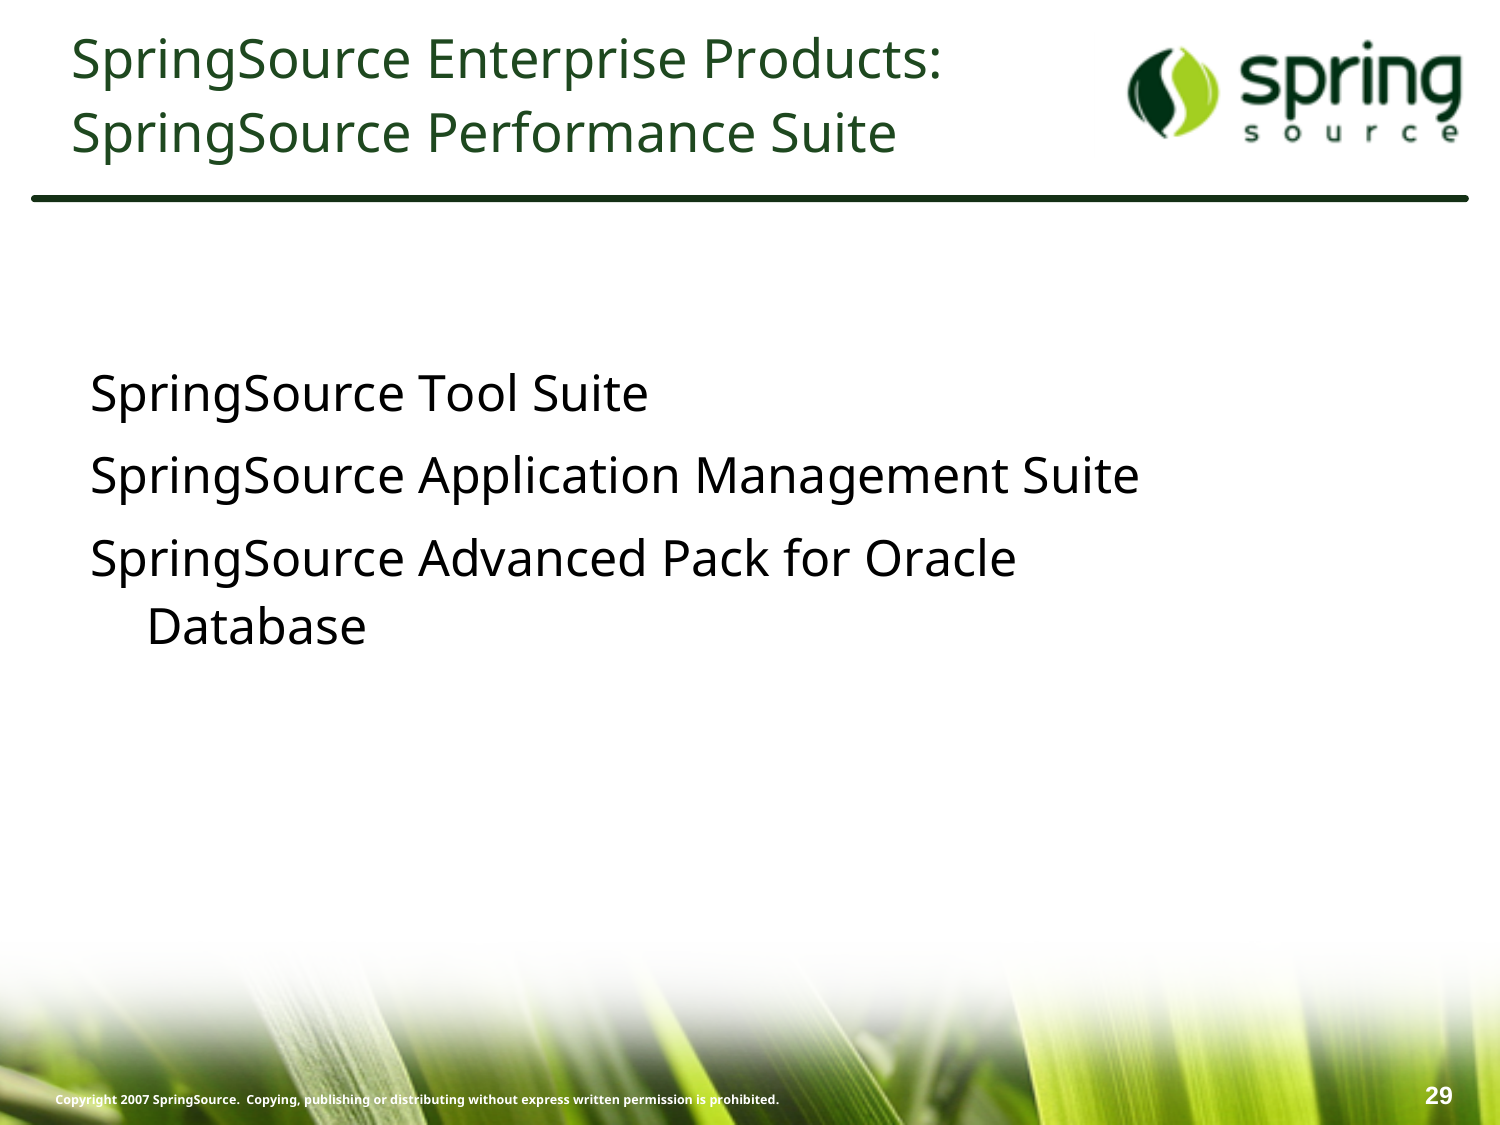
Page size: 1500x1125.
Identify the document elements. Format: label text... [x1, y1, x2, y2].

picture [0, 941, 1500, 1125]
picture [1093, 32, 1500, 158]
title SpringSource Enterprise Products: SpringSource Performance Suite [56, 13, 1089, 176]
list SpringSource Tool Suite SpringSource Application Management Suite SpringSource Advanced Pack for Oracle Database [75, 350, 1263, 1013]
